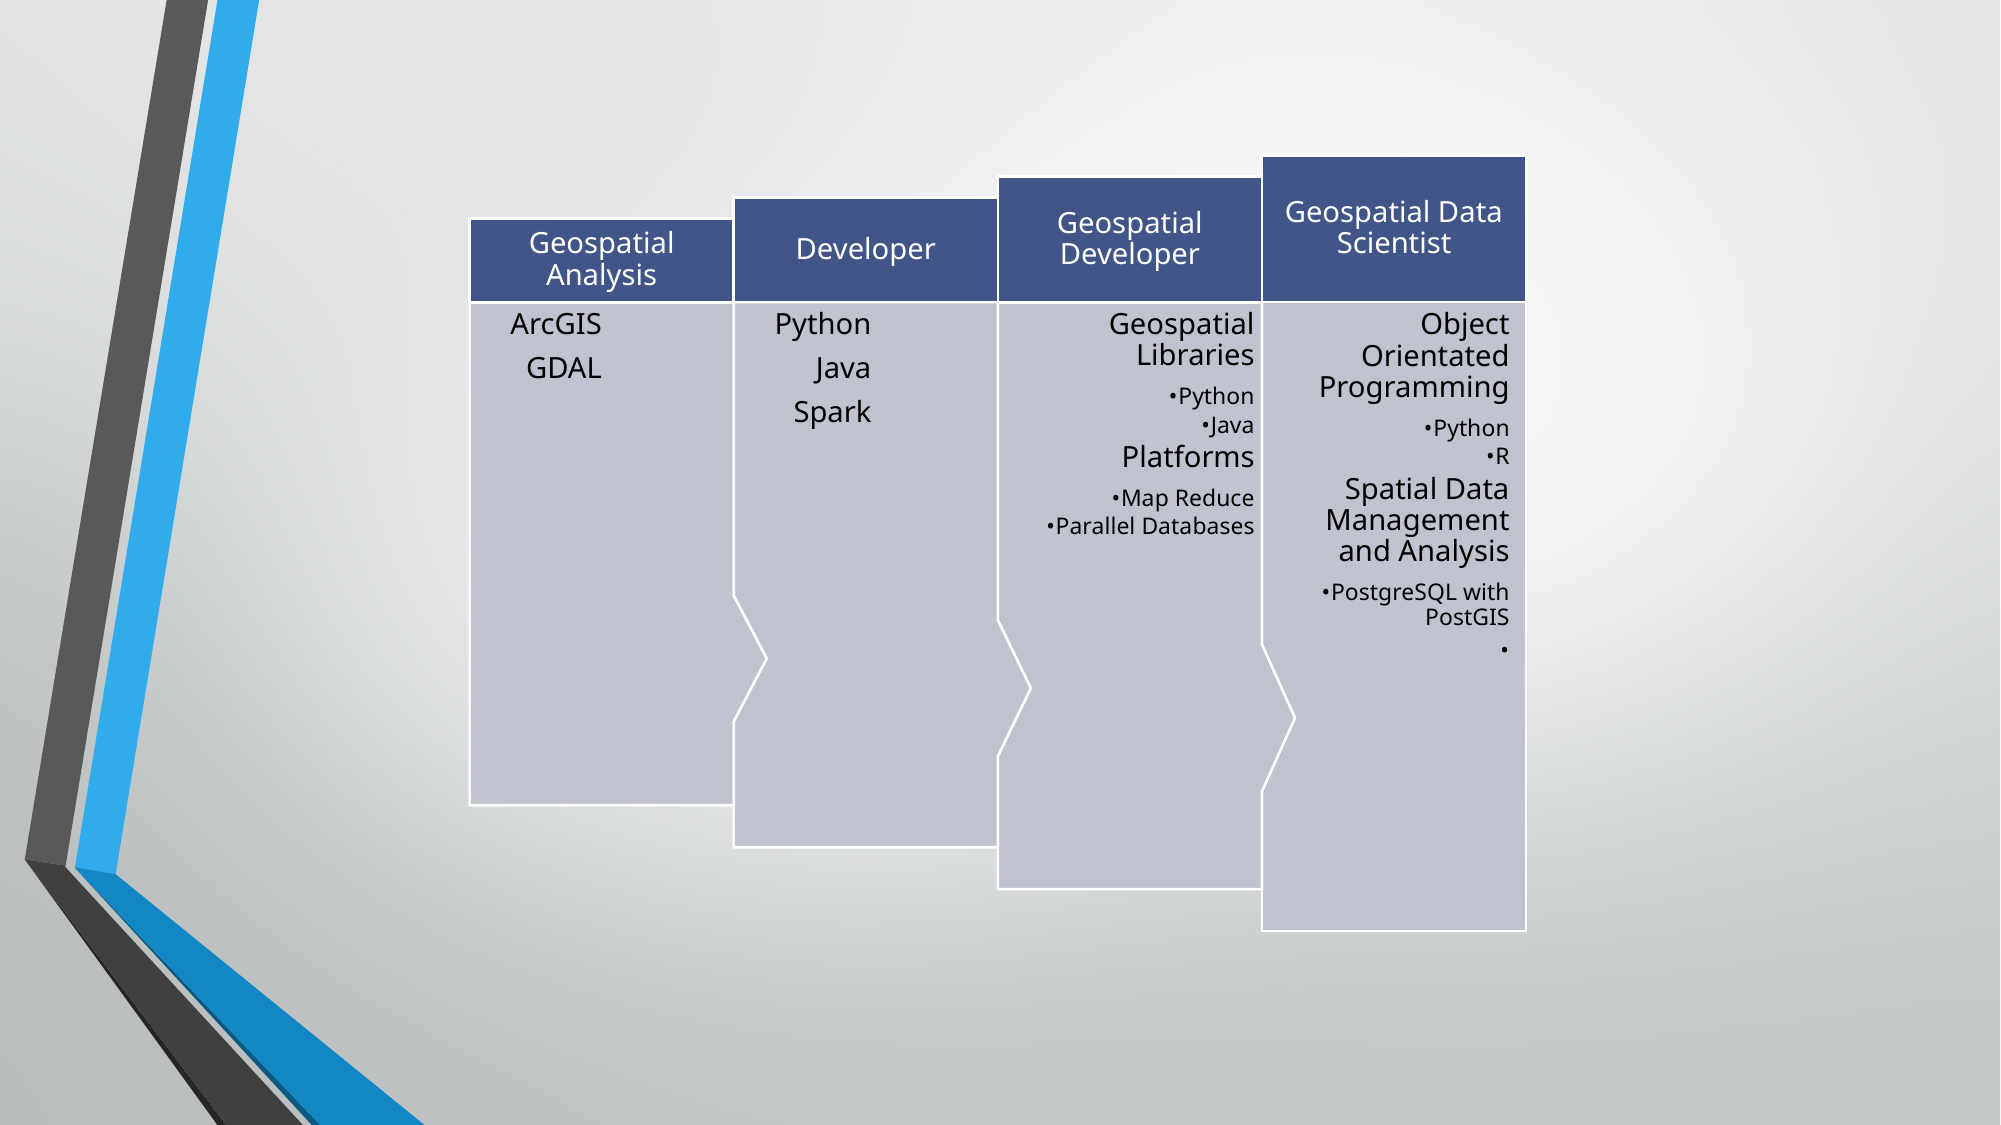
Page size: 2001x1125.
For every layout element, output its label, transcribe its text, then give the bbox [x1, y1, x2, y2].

text_box Geospatial Data Scientist [1261, 155, 1527, 303]
text_box Geospatial Developer [997, 176, 1263, 303]
text_box Developer [733, 197, 998, 303]
text_box Geospatial Analysis [469, 218, 734, 303]
text_box ArcGIS GDAL [469, 303, 767, 806]
text_box Object Orientated Programming Python R Spatial Data Management and Analysis PostgreSQL with PostGIS [1261, 303, 1527, 932]
text_box Geospatial Libraries Python Java Platforms Map Reduce Parallel Databases [997, 303, 1296, 890]
text_box Python Java Spark [733, 303, 1031, 848]
